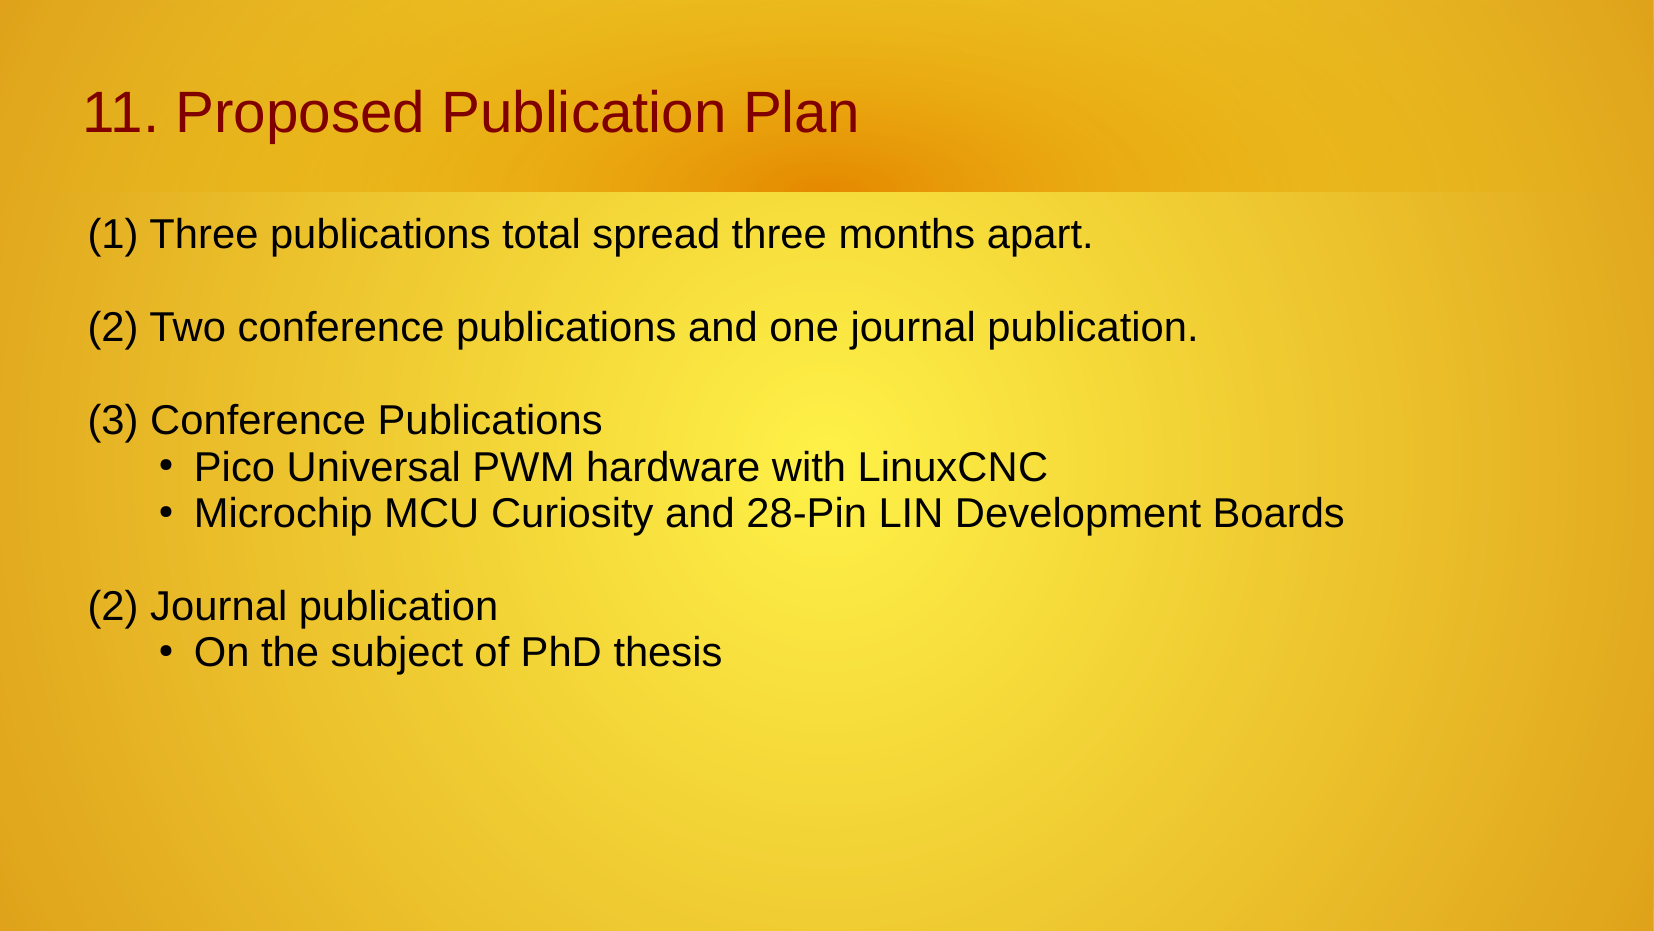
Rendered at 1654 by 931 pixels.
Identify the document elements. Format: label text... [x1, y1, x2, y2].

title 11. Proposed Publication Plan [82, 35, 1571, 189]
text_box (1) Three publications total spread three months apart. (2) Two conference publications and one journal publication. (3) Conference Publications Pico Universal PWM hardware with LinuxCNC Microchip MCU Curiosity and 28-Pin LIN Development Boards (2) Journal publication On the subject of PhD thesis [72, 203, 1562, 888]
